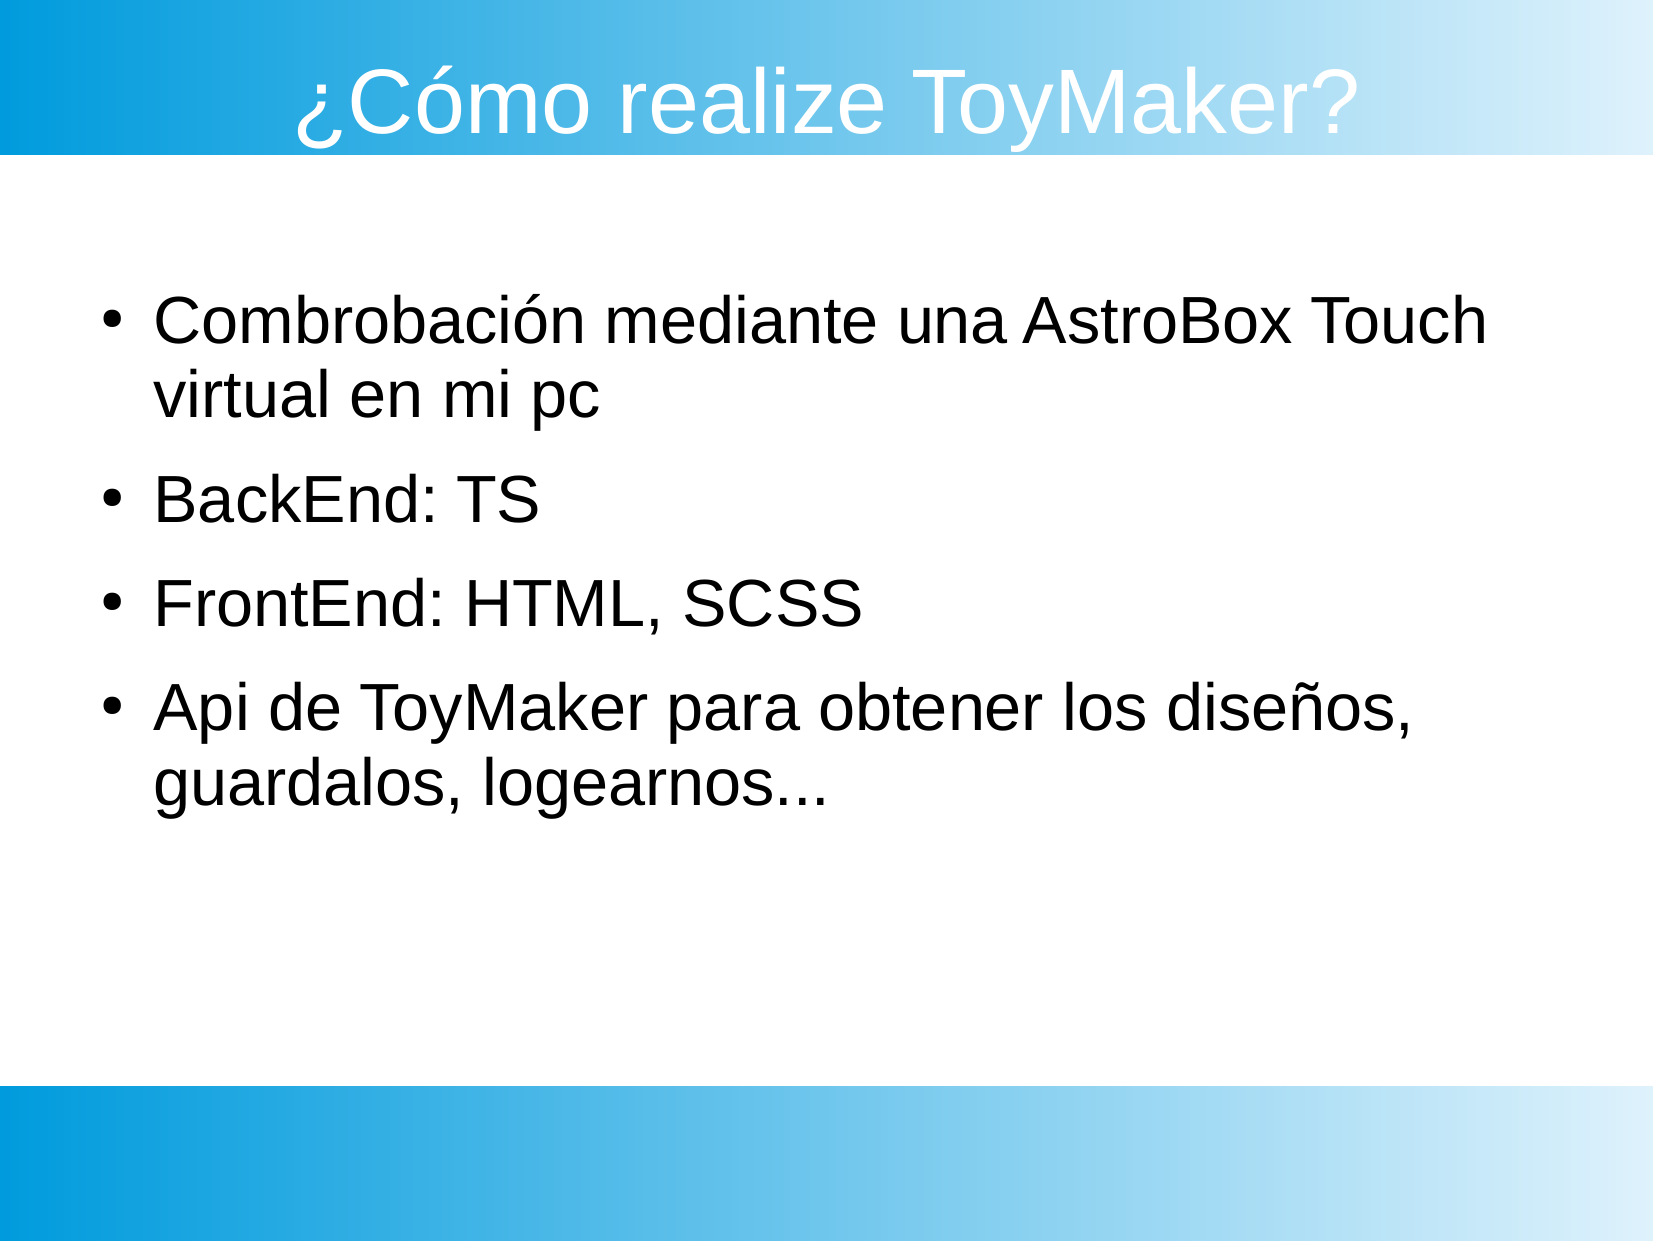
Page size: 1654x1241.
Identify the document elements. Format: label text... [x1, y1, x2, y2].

list Combrobación mediante una AstroBox Touch virtual en mi pc BackEnd: TS FrontEnd: HTML, SCSS Api de ToyMaker para obtener los diseños, guardalos, logearnos... [82, 178, 1571, 898]
title ¿Cómo realize ToyMaker? [82, 49, 1571, 155]
